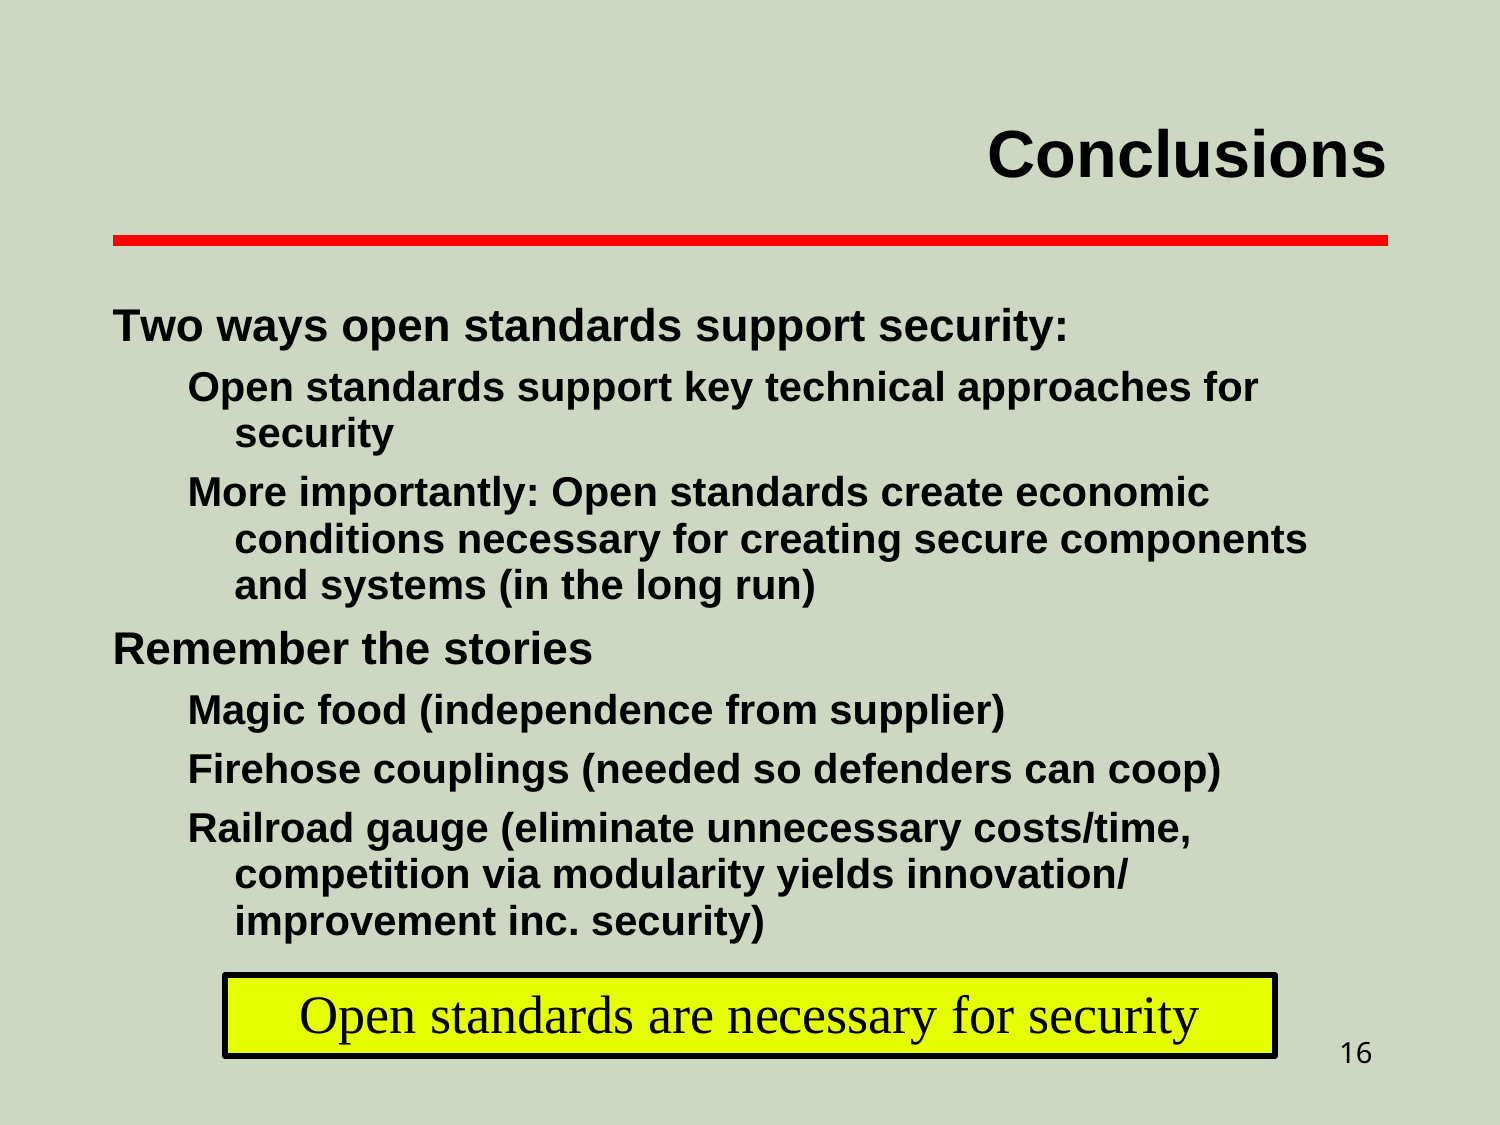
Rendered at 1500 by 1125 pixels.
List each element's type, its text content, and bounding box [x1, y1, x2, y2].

list Two ways open standards support security: Open standards support key technical approaches for security More importantly: Open standards create economic conditions necessary for creating secure components and systems (in the long run) Remember the stories Magic food (independence from supplier) Firehose couplings (needed so defenders can coop) Railroad gauge (eliminate unnecessary costs/time, competition via modularity yields innovation/ improvement inc. security) [112, 299, 1388, 1111]
title Conclusions [337, 85, 1388, 224]
text_box Open standards are necessary for security [225, 975, 1276, 1056]
